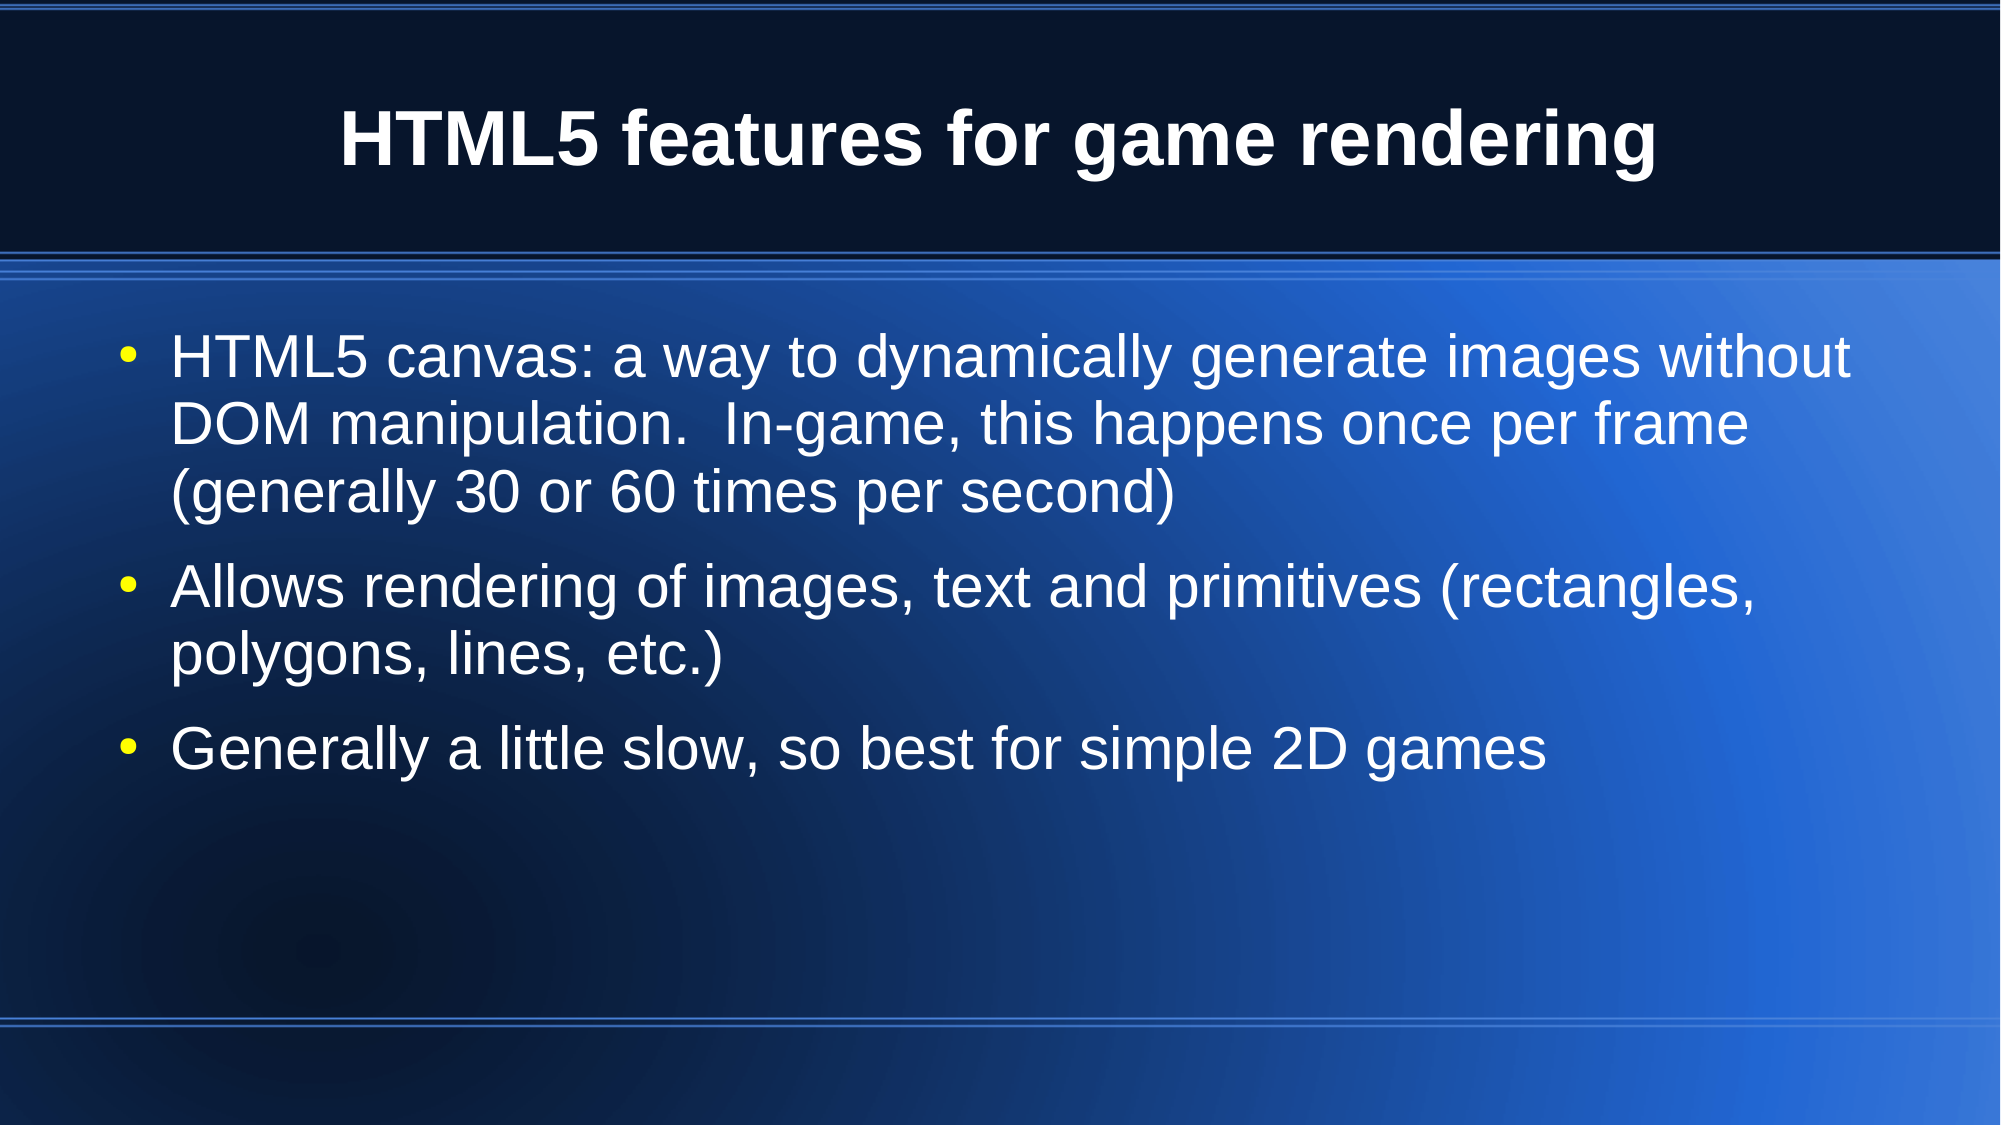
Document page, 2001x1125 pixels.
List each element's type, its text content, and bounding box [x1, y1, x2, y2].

picture [0, 0, 2001, 1125]
title HTML5 features for game rendering [99, 44, 1900, 233]
list HTML5 canvas: a way to dynamically generate images without DOM manipulation. In-game, this happens once per frame (generally 30 or 60 times per second) Allows rendering of images, text and primitives (rectangles, polygons, lines, etc.) Generally a little slow, so best for simple 2D games [99, 322, 1900, 959]
